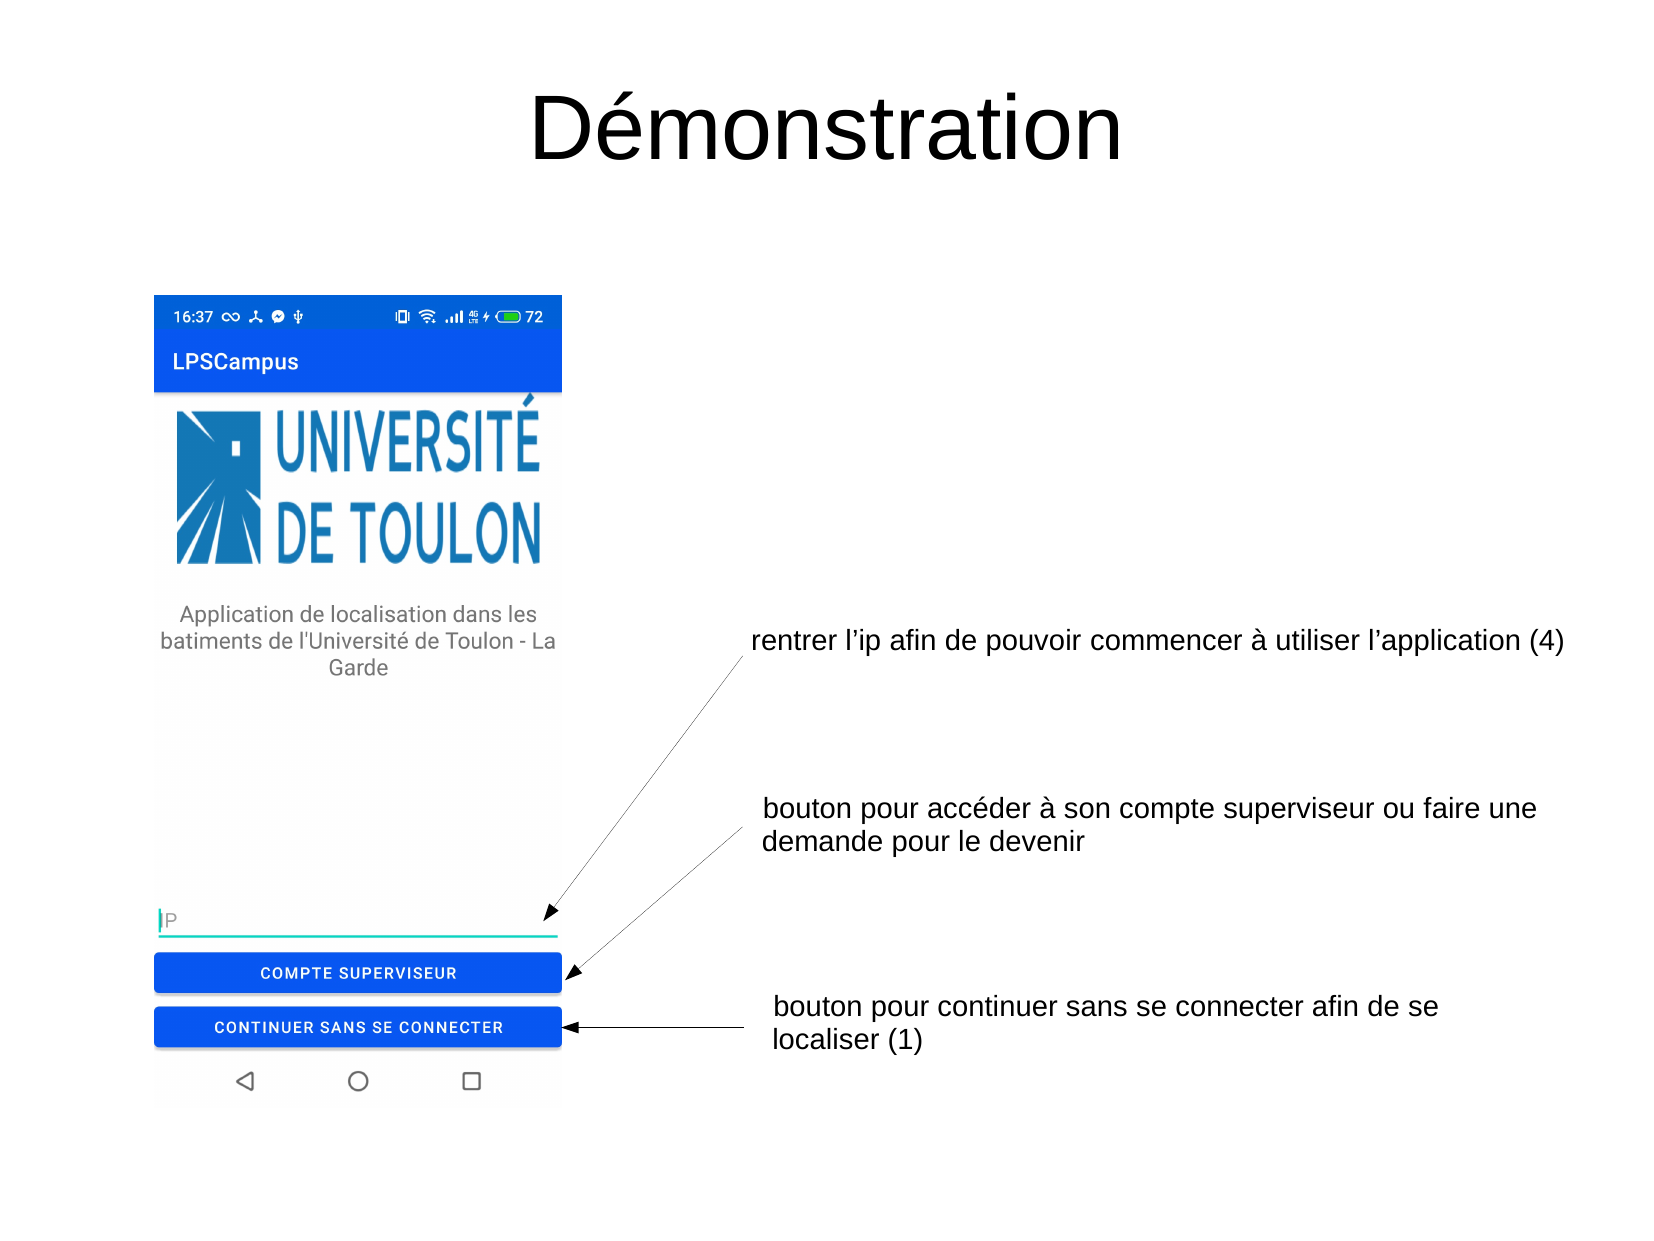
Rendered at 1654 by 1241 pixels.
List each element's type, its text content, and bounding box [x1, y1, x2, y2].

text_box bouton pour continuer sans se connecter afin de se localiser (1) [683, 982, 1560, 1063]
text_box bouton pour accéder à son compte superviseur ou faire une demande pour le devenir [673, 784, 1560, 898]
title Démonstration [82, 0, 1571, 257]
picture [154, 295, 562, 1108]
text_box rentrer l’ip afin de pouvoir commencer à utiliser l’application (4) [661, 616, 1607, 697]
